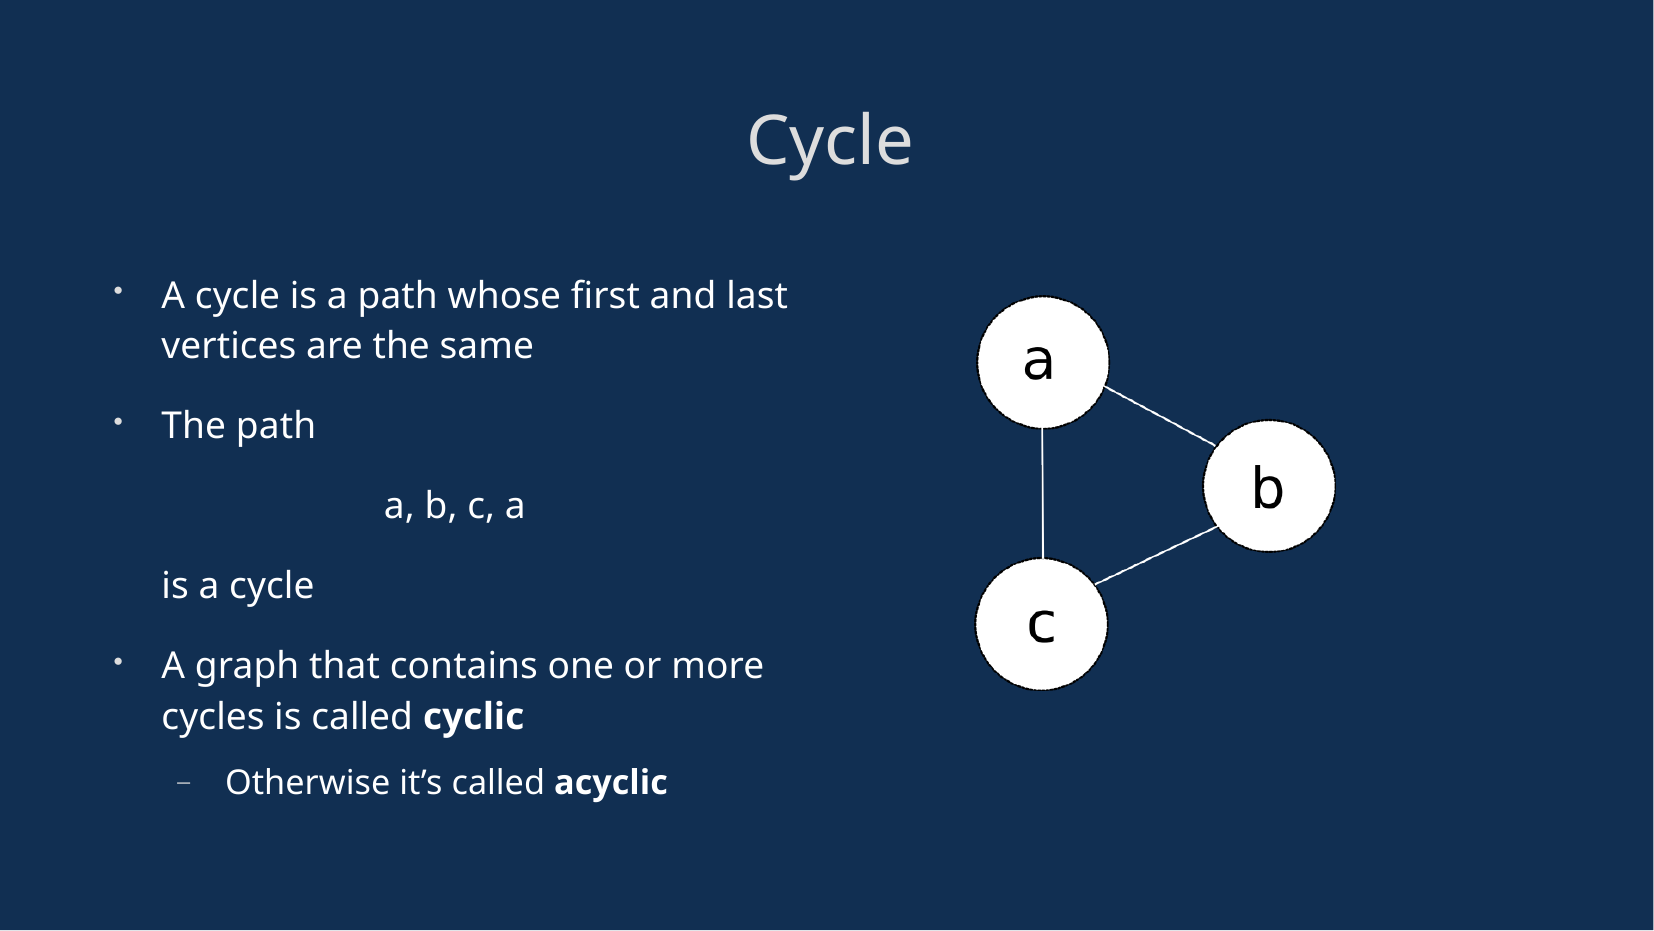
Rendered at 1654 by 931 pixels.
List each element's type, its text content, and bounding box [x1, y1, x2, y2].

picture [974, 295, 1336, 691]
list A cycle is a path whose first and last vertices are the same The path a, b, c, a is a cycle A graph that contains one or more cycles is called cyclic Otherwise it’s called acyclic [97, 268, 813, 806]
title Cycle [97, 56, 1563, 220]
